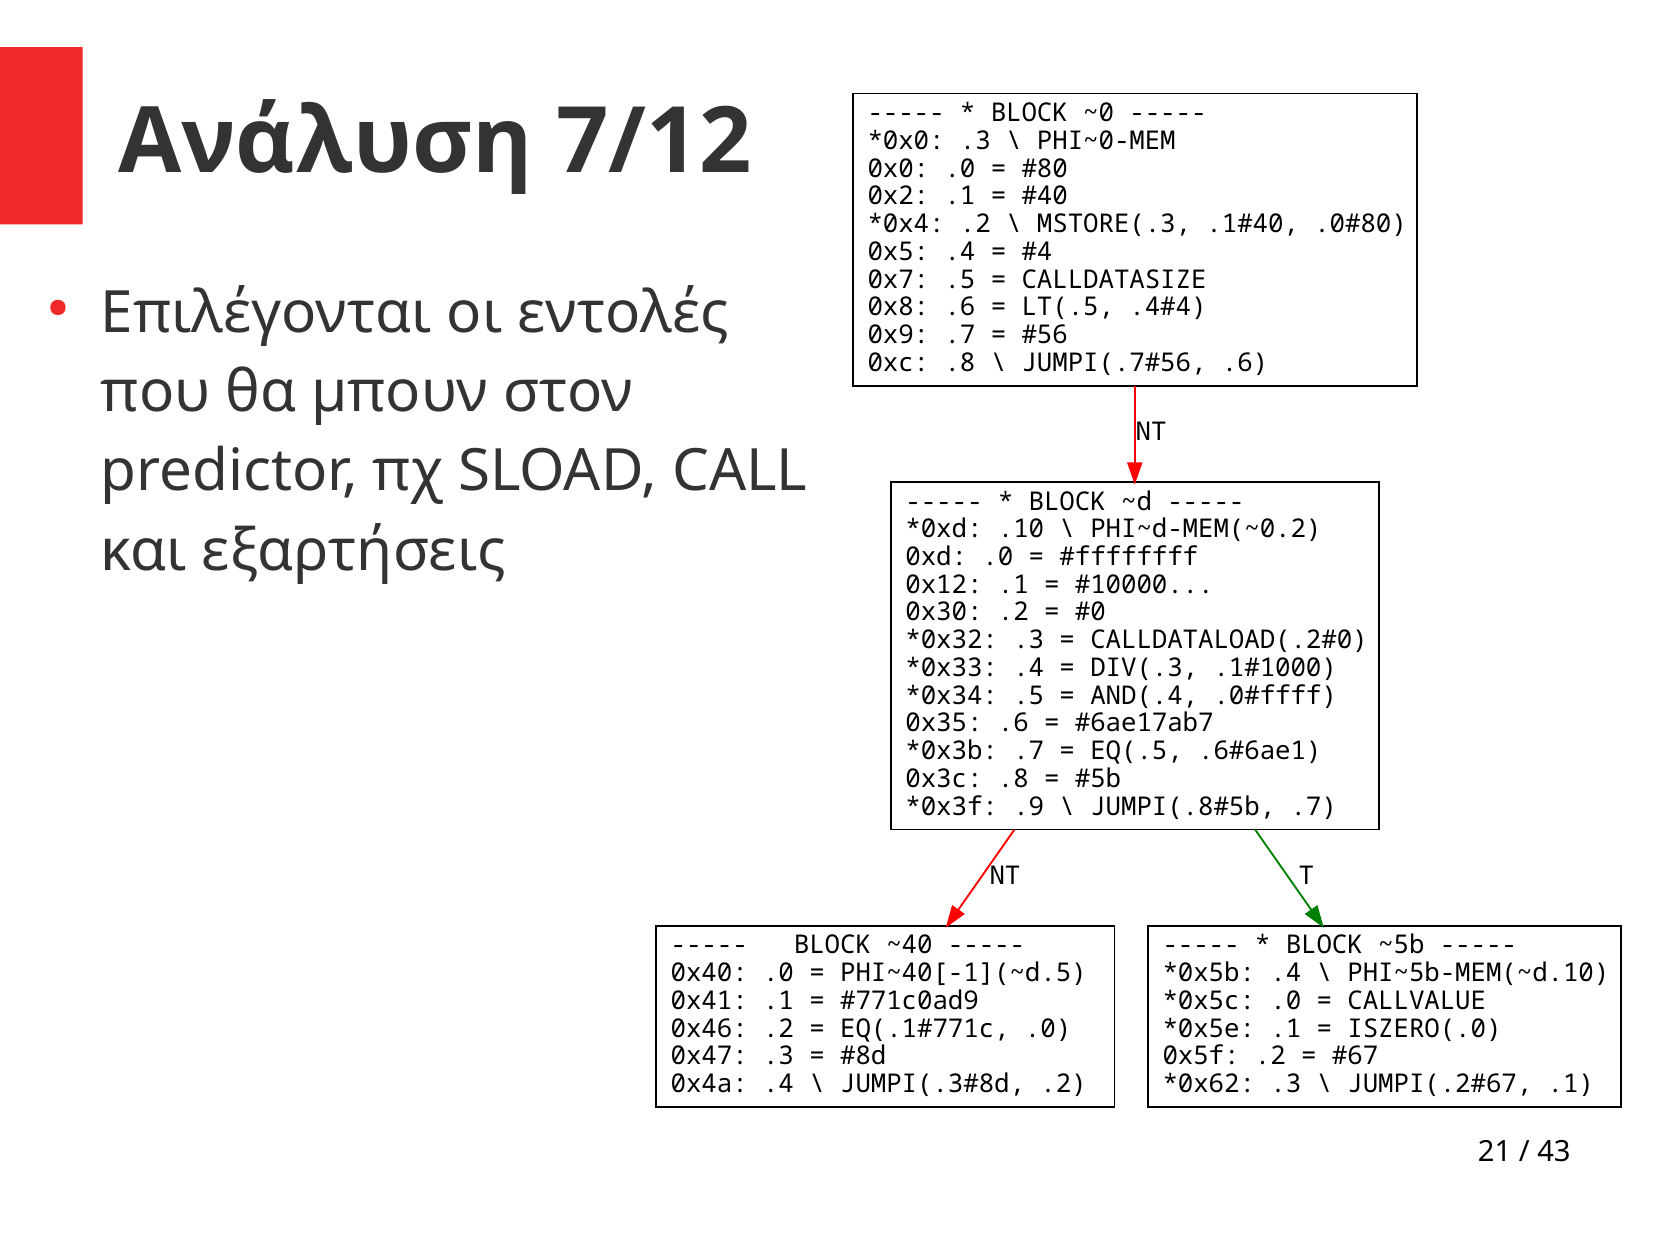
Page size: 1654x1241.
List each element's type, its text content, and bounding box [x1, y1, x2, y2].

picture [647, 84, 1630, 1116]
title Ανάλυση 7/12 [118, 33, 1571, 241]
list Επιλέγονται οι εντολές που θα μπουν στον predictor, πχ SLOAD, CALL και εξαρτήσεις [30, 270, 647, 796]
